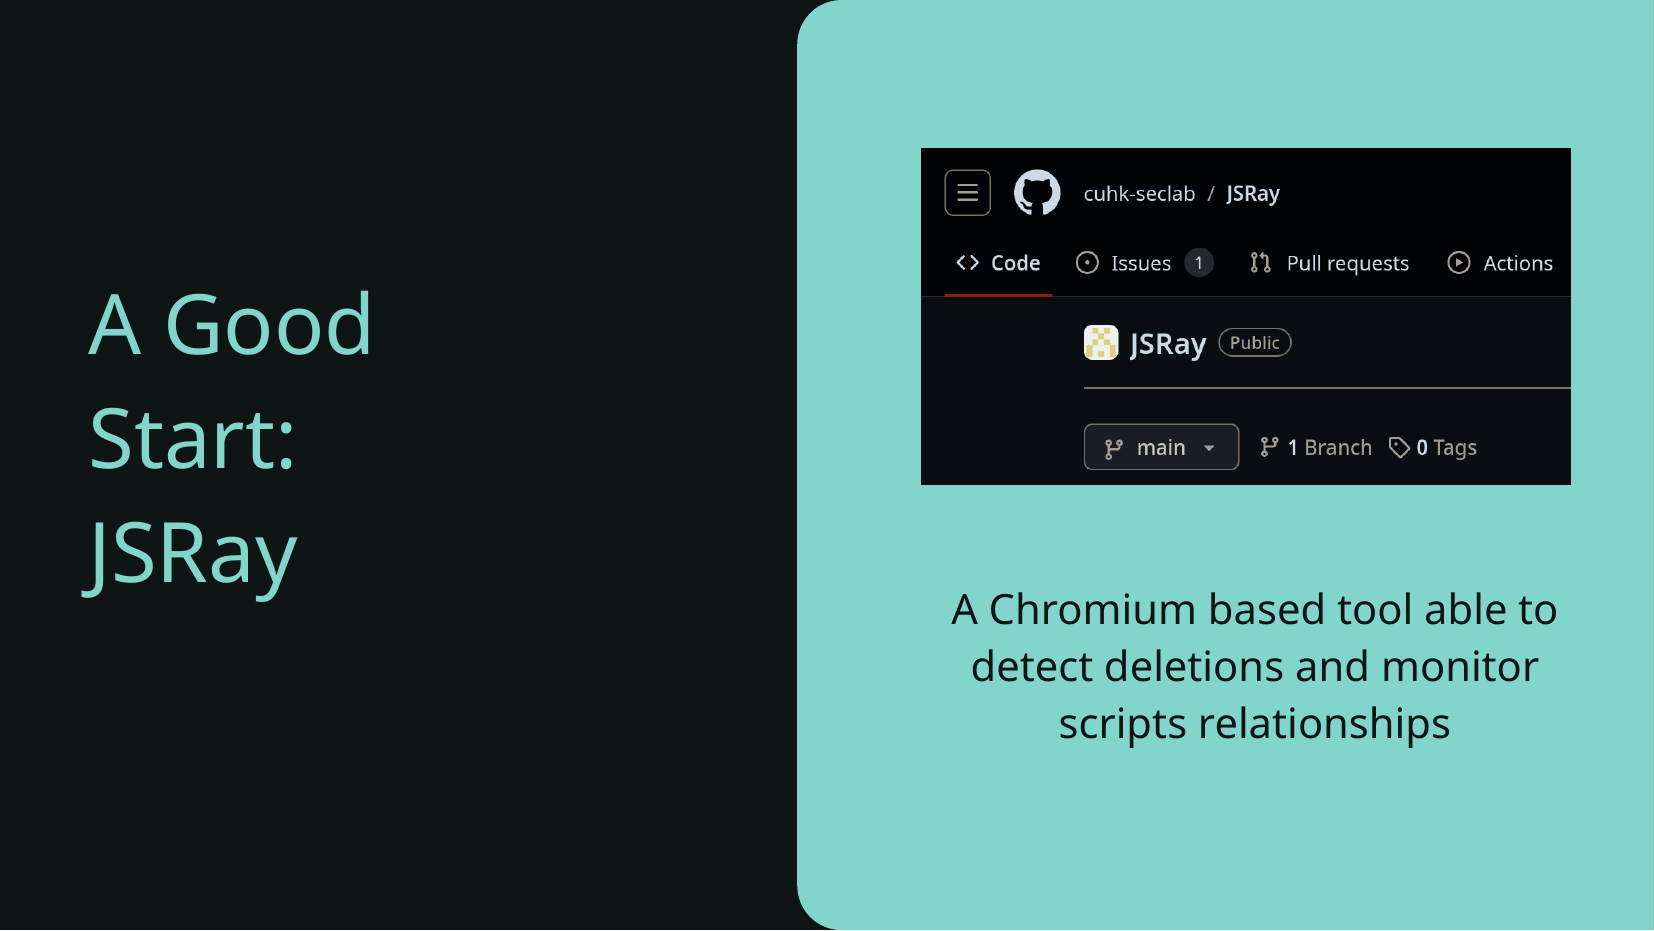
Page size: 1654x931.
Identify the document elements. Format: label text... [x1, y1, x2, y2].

title A Good Start: JSRay [88, 236, 739, 637]
text_box A Chromium based tool able to detect deletions and monitor scripts relationships [915, 572, 1595, 739]
picture [921, 148, 1571, 485]
text_box [797, 0, 1654, 931]
